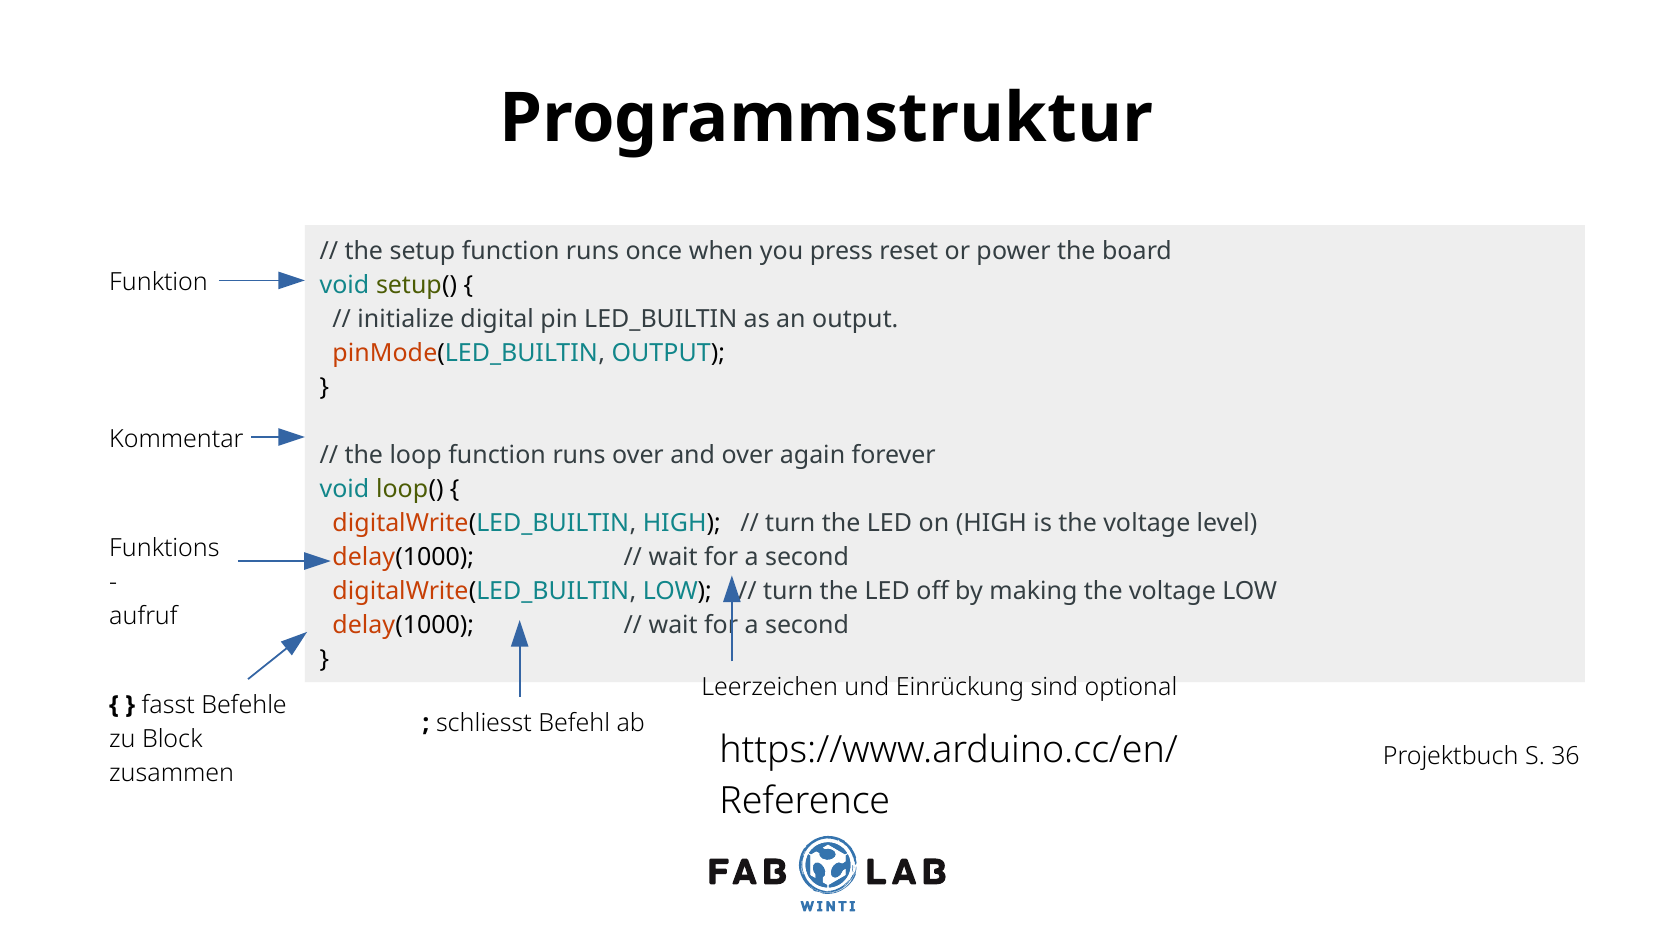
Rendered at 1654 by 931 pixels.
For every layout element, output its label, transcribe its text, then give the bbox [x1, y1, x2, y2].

text_box Kommentar [94, 413, 252, 458]
text_box Funktions- aufruf [94, 522, 238, 597]
text_box Projektbuch S. 36 [1368, 730, 1585, 775]
text_box https://www.arduino.cc/en/Reference [704, 715, 1335, 775]
text_box // the setup function runs once when you press reset or power the board void setup() { // initialize digital pin LED_BUILTIN as an output. pinMode(LED_BUILTIN, OUTPUT); } // the loop function runs over and over again forever void loop() { digitalWrite(LED_BUILTIN, HIGH); // turn the LED on (HIGH is the voltage level) delay(1000); // wait for a second digitalWrite(LED_BUILTIN, LOW); // turn the LED off by making the voltage LOW delay(1000); // wait for a second } [304, 225, 1585, 647]
text_box Funktion [94, 256, 219, 302]
text_box Leerzeichen und Einrückung sind optional [686, 661, 1158, 707]
text_box { } fasst Befehle zu Block zusammen [94, 679, 323, 754]
title Programmstruktur [82, 37, 1571, 193]
text_box ; schliesst Befehl ab [407, 697, 645, 742]
